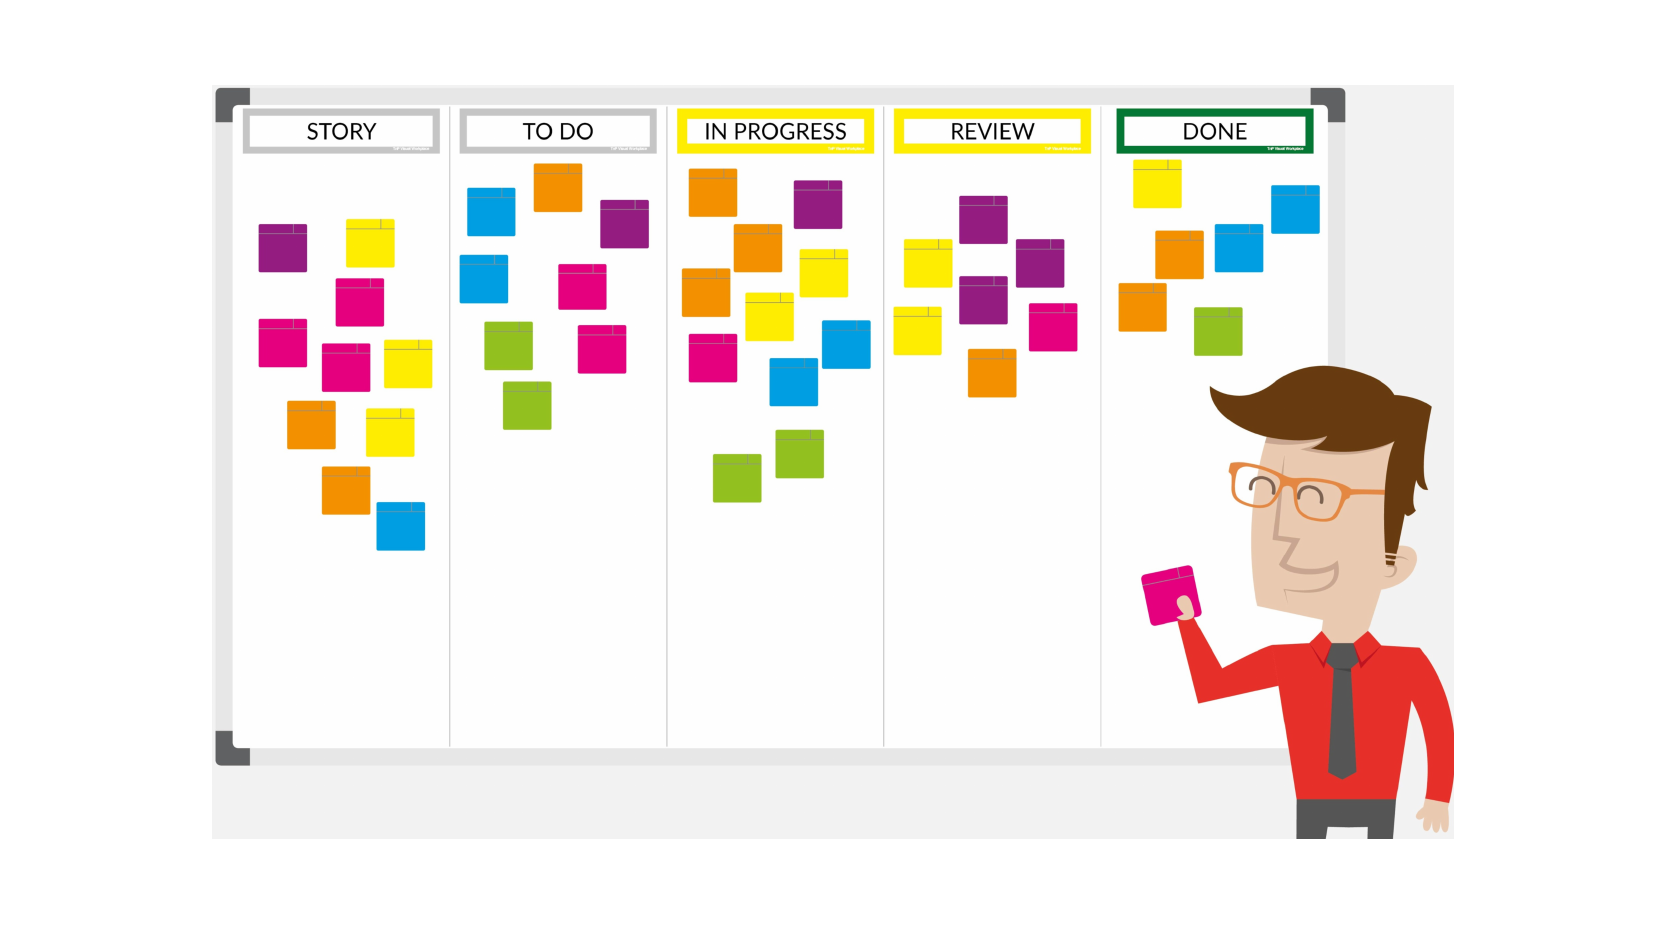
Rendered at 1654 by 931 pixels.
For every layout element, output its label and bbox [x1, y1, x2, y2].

picture [212, 85, 1454, 839]
